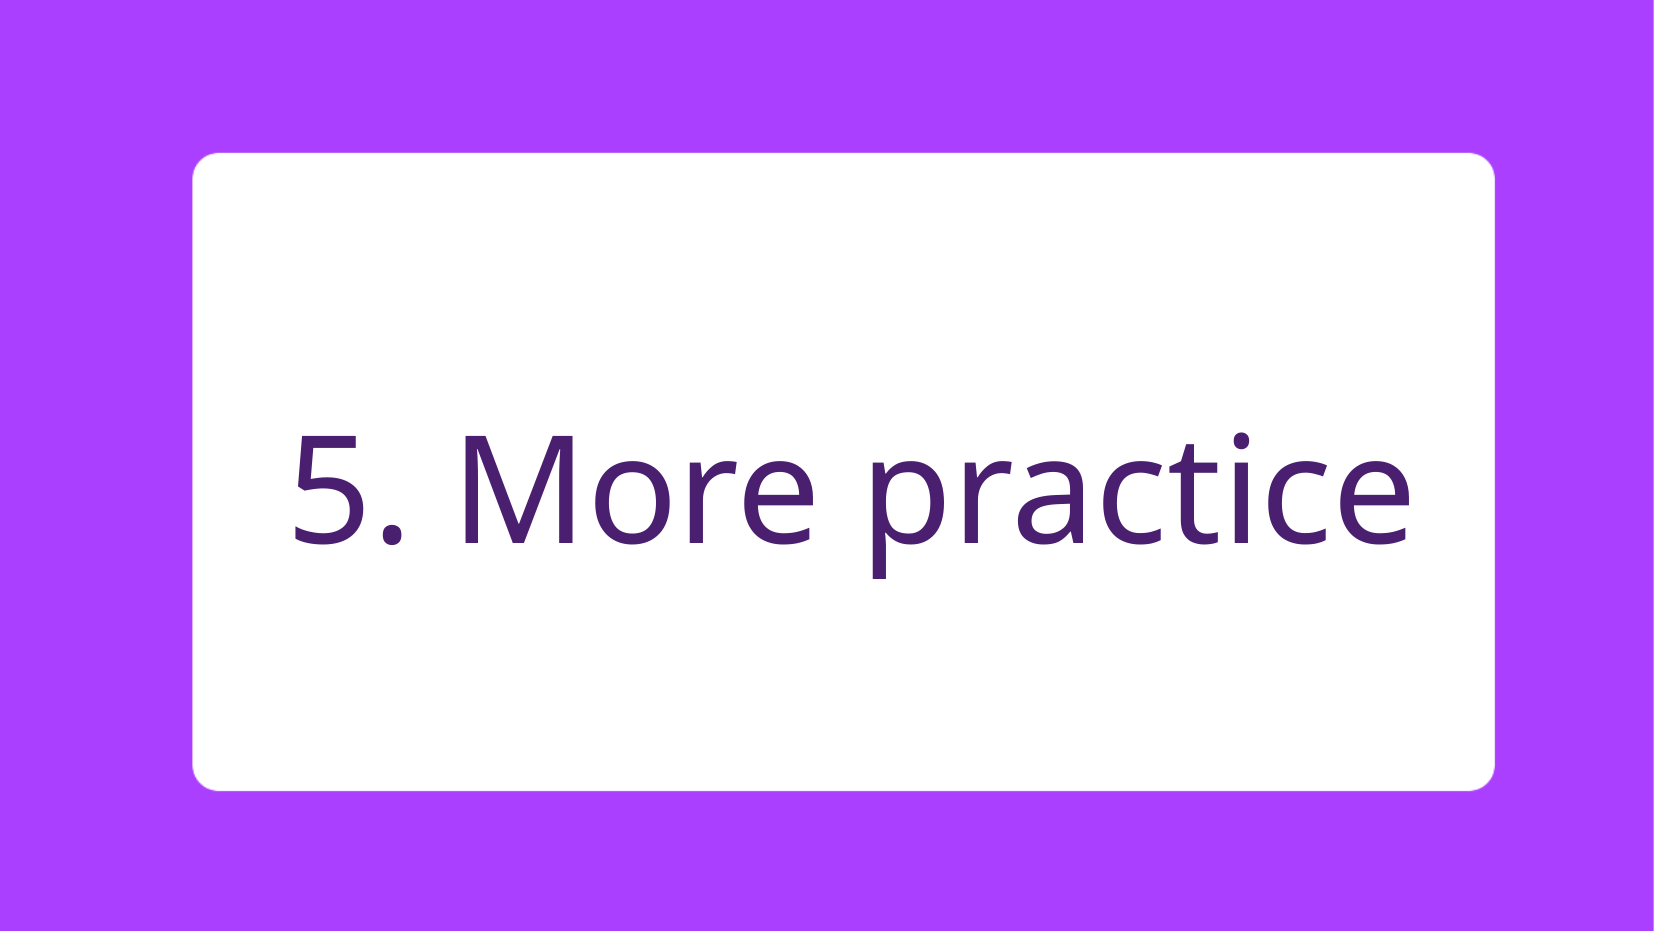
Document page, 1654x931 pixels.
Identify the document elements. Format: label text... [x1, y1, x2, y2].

title 5. More practice [193, 393, 1511, 577]
picture [0, 0, 1654, 931]
